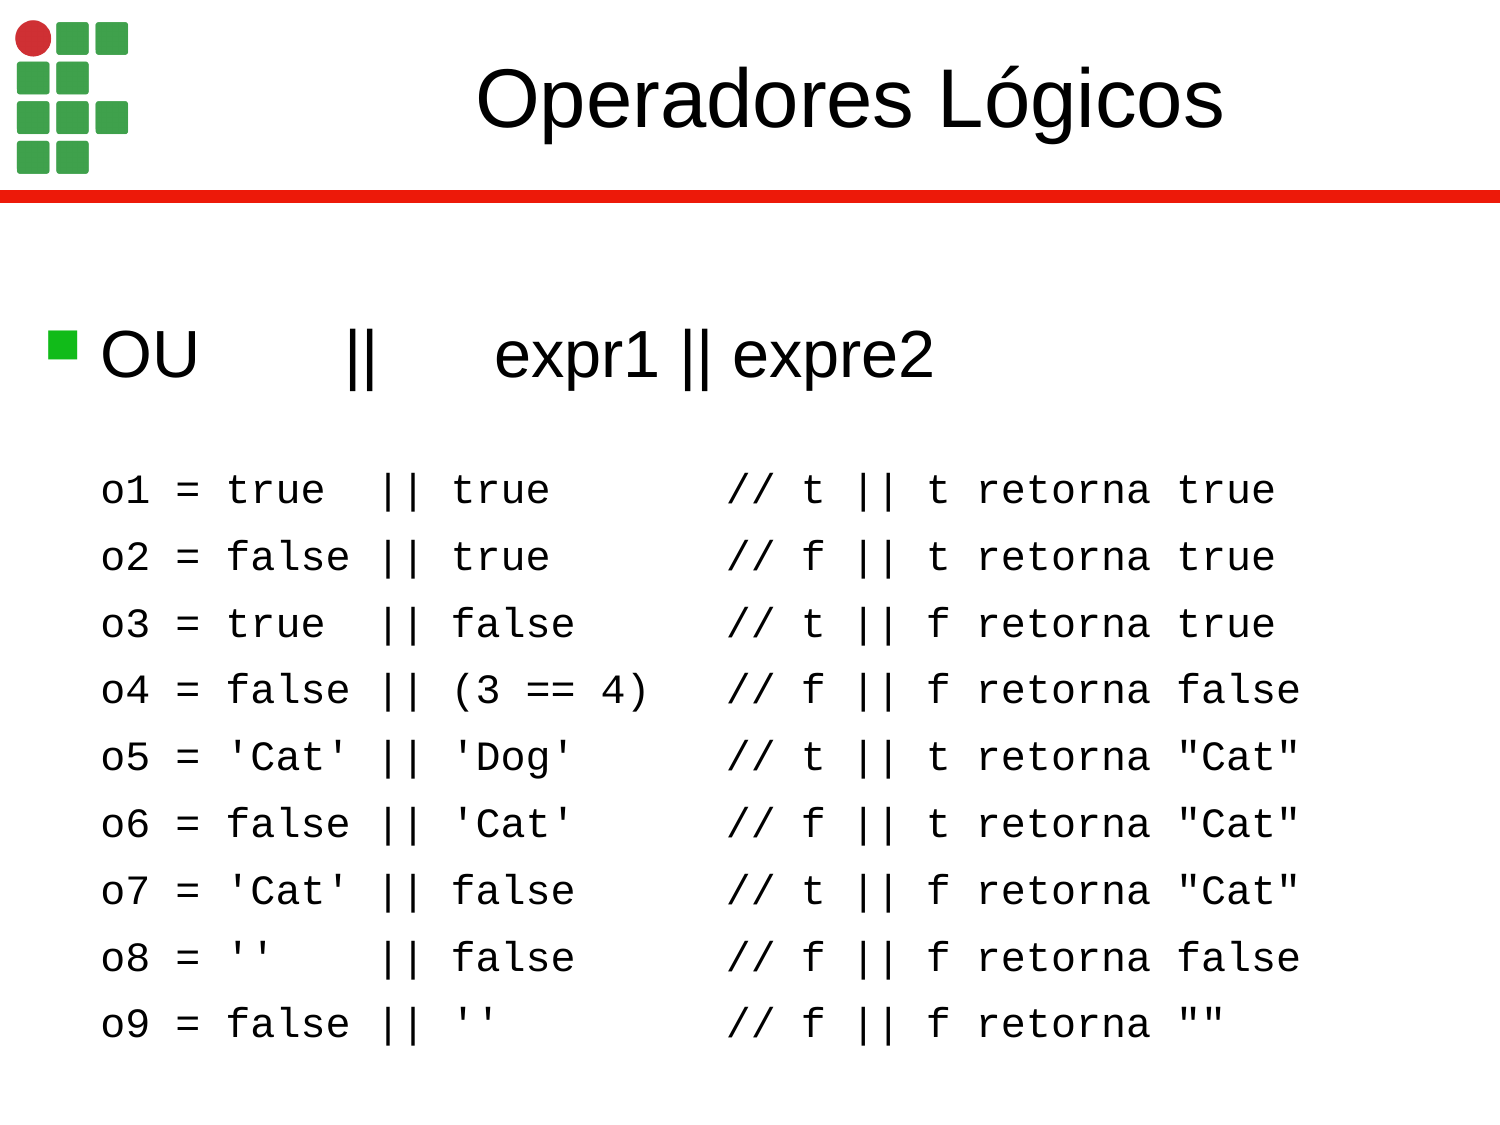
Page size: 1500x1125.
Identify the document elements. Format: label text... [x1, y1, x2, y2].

picture [14, 16, 130, 178]
list OU || expr1 || expre2 o1 = true || true // t || t retorna true o2 = false || true // f || t retorna true o3 = true || false // t || f retorna true o4 = false || (3 == 4) // f || f retorna false o5 = 'Cat' || 'Dog' // t || t retorna "Cat" o6 = false || 'Cat' // f || t retorna "Cat" o7 = 'Cat' || false // t || f retorna "Cat" o8 = '' || false // f || f retorna false o9 = false || '' // f || f retorna "" [29, 207, 1471, 1087]
title Operadores Lógicos [230, 0, 1471, 202]
